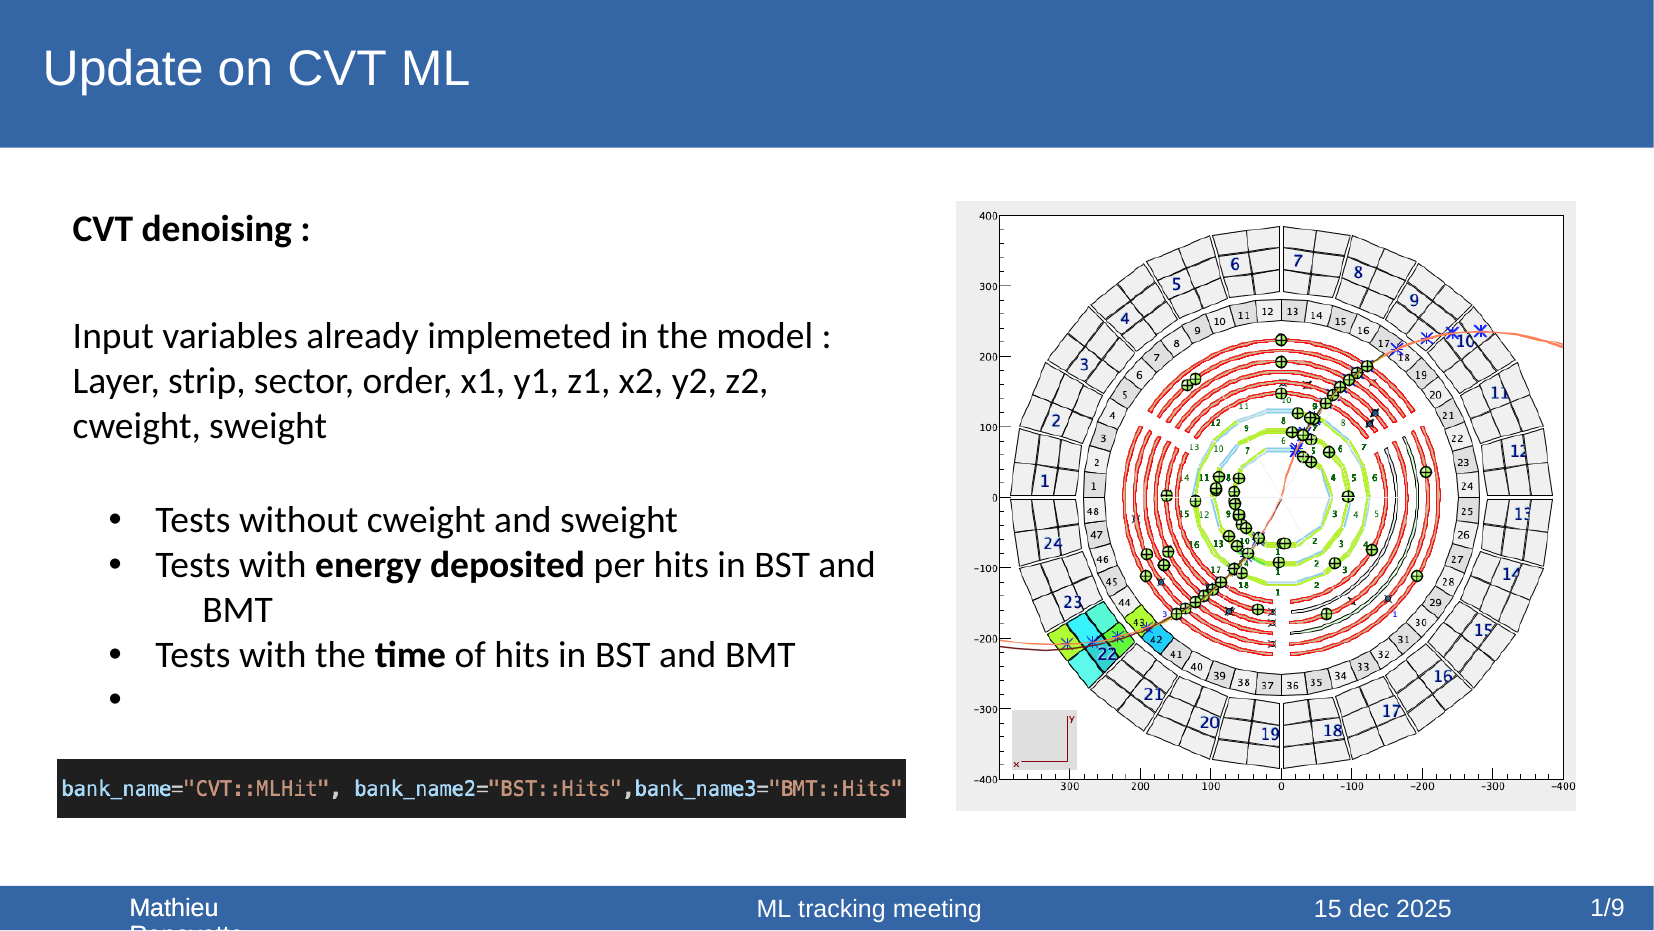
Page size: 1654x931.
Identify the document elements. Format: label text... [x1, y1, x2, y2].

text_box 1/9 [1575, 885, 1654, 930]
text_box [0, 0, 1654, 148]
text_box 15 dec 2025 [1299, 887, 1536, 931]
text_box [226, 885, 1654, 931]
text_box Tests without cweight and sweight Tests with energy deposited per hits in BST and BMT Tests with the time of hits in BST and BMT [93, 487, 942, 731]
text_box ML tracking meeting [734, 887, 1010, 931]
text_box CVT denoising : [57, 196, 337, 257]
text_box Mathieu Ronayette [114, 885, 355, 929]
picture [956, 201, 1576, 811]
text_box Update on CVT ML [27, 32, 886, 106]
text_box Input variables already implemeted in the model : Layer, strip, sector, order, x1, y1, z1, x2, y2, z2, cweight, sweight [57, 303, 857, 455]
text_box [0, 885, 131, 931]
picture [57, 759, 906, 818]
